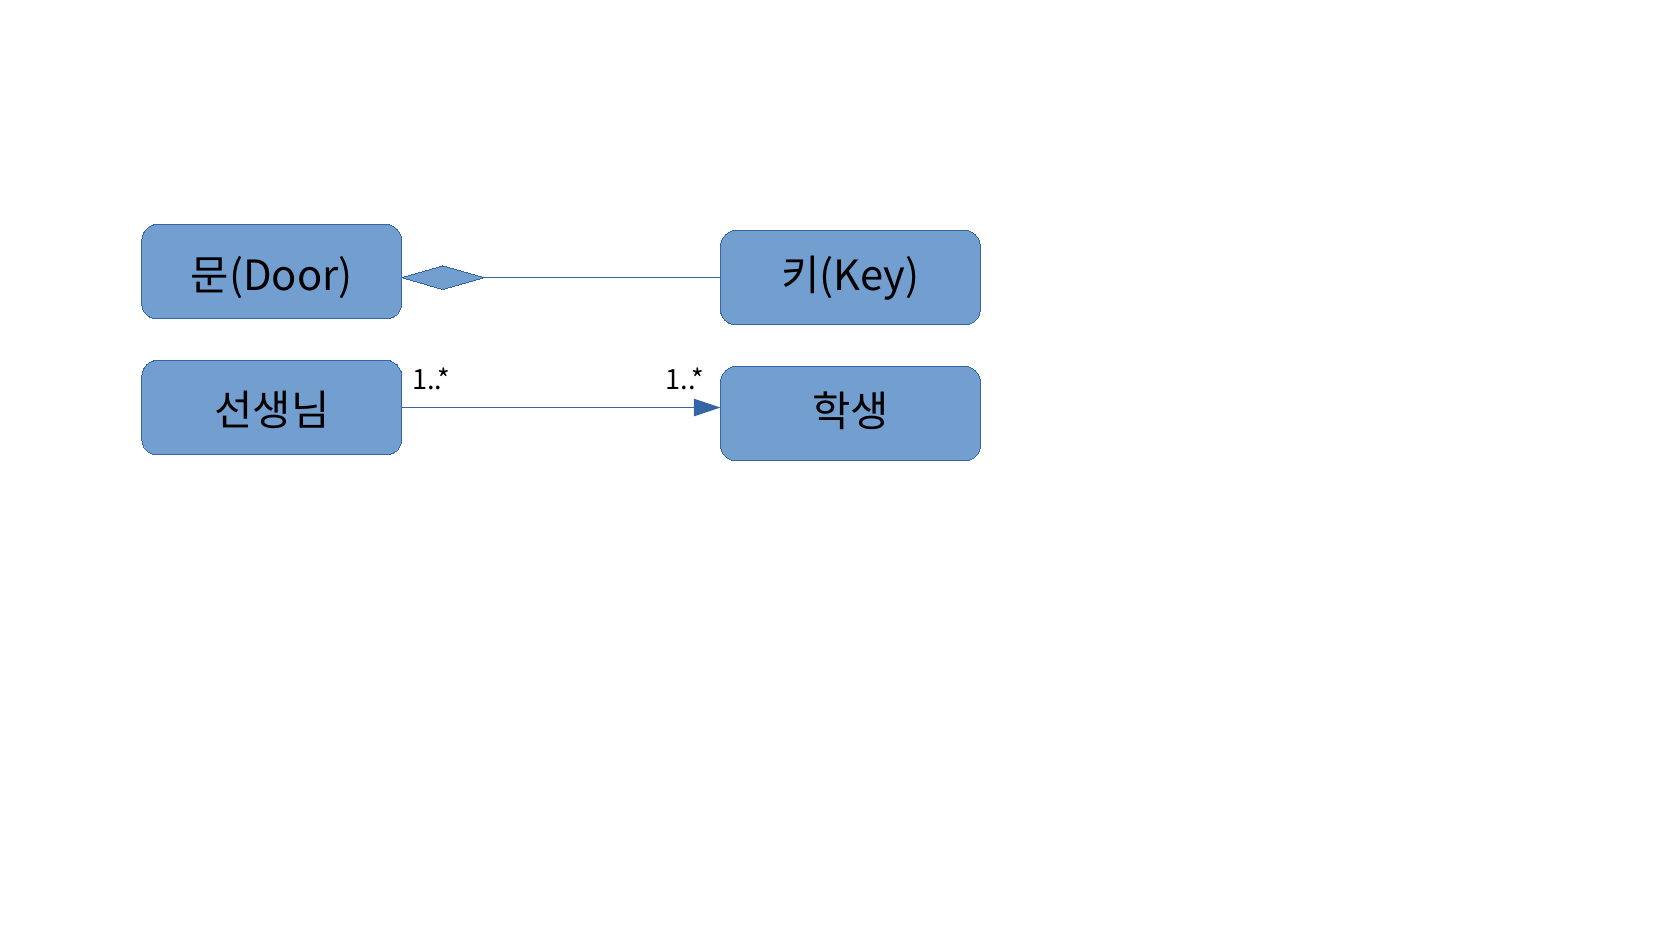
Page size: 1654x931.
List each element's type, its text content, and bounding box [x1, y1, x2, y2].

text_box 1..* [348, 354, 514, 402]
text_box 선생님 [189, 384, 355, 432]
text_box 문(Door) [189, 248, 355, 296]
text_box 학생 [767, 384, 934, 432]
text_box [720, 230, 981, 325]
text_box [141, 360, 402, 455]
text_box 1..* [620, 354, 786, 402]
text_box 키(Key) [767, 248, 934, 296]
text_box [141, 224, 485, 319]
text_box [720, 366, 981, 461]
